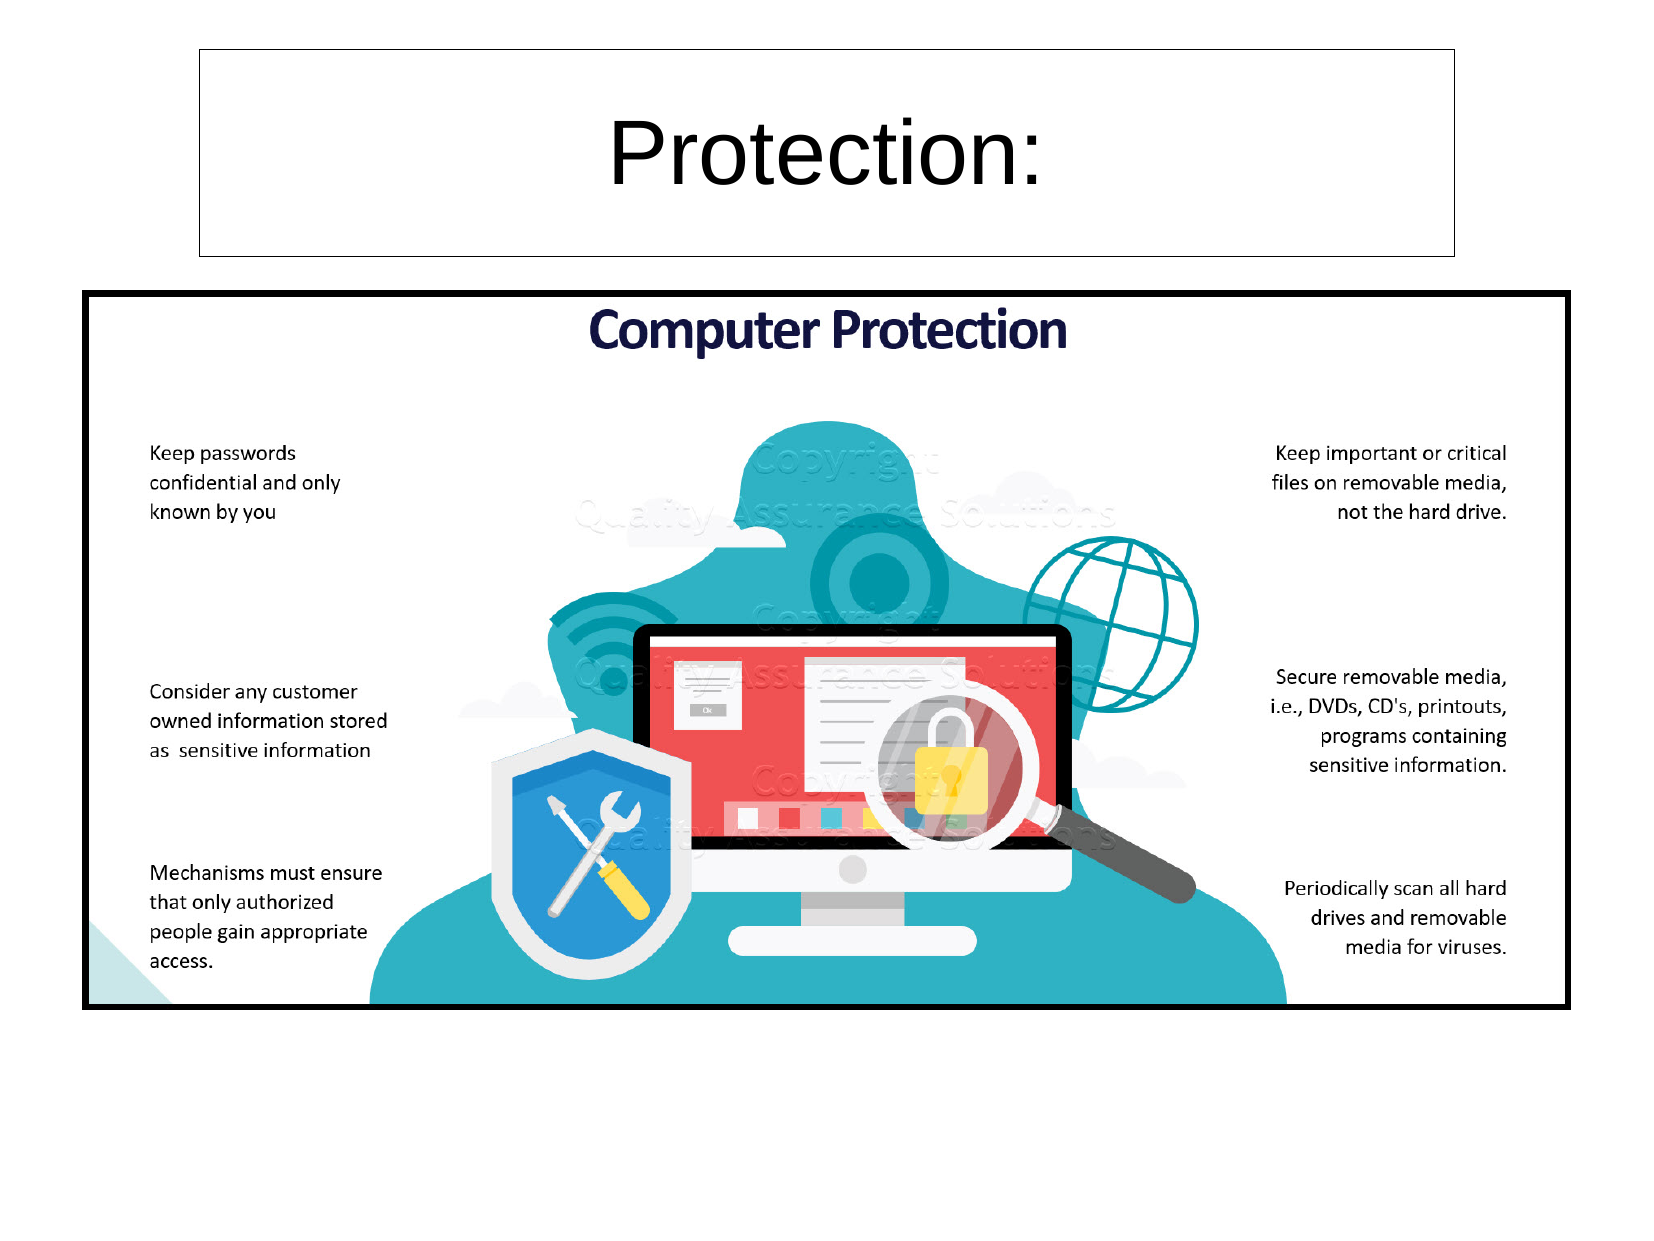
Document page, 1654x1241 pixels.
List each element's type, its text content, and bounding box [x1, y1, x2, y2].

title Protection: [199, 49, 1455, 257]
picture [82, 290, 1571, 1010]
